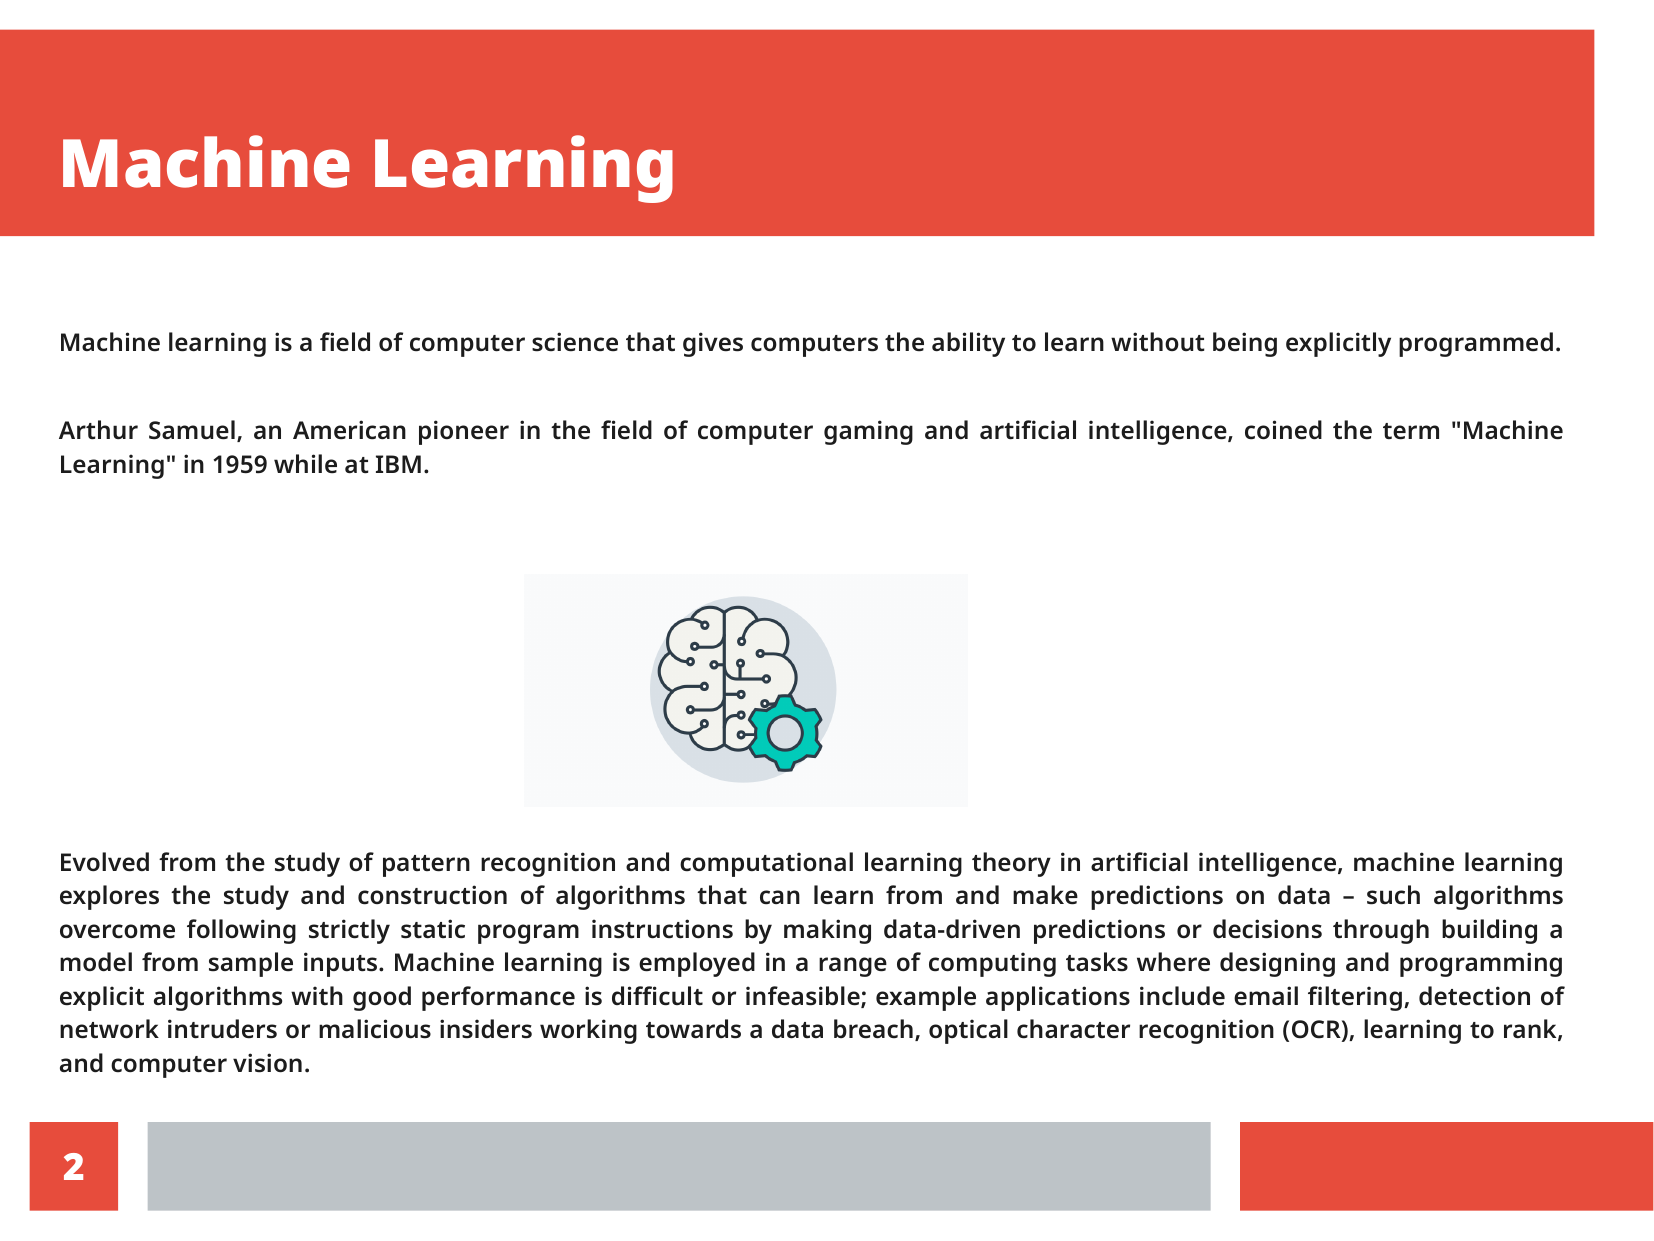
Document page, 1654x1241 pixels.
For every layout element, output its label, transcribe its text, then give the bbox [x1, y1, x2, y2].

title Machine Learning [59, 59, 1595, 207]
picture [524, 574, 968, 807]
list Machine learning is a field of computer science that gives computers the ability to learn without being explicitly programmed. Arthur Samuel, an American pioneer in the field of computer gaming and artificial intelligence, coined the term "Machine Learning" in 1959 while at IBM. Evolved from the study of pattern recognition and computational learning theory in artificial intelligence, machine learning explores the study and construction of algorithms that can learn from and make predictions on data – such algorithms overcome following strictly static program instructions by making data-driven predictions or decisions through building a model from sample inputs. Machine learning is employed in a range of computing tasks where designing and programming explicit algorithms with good performance is difficult or infeasible; example applications include email filtering, detection of network intruders or malicious insiders working towards a data breach, optical character recognition (OCR), learning to rank, and computer vision. [59, 324, 1565, 1093]
